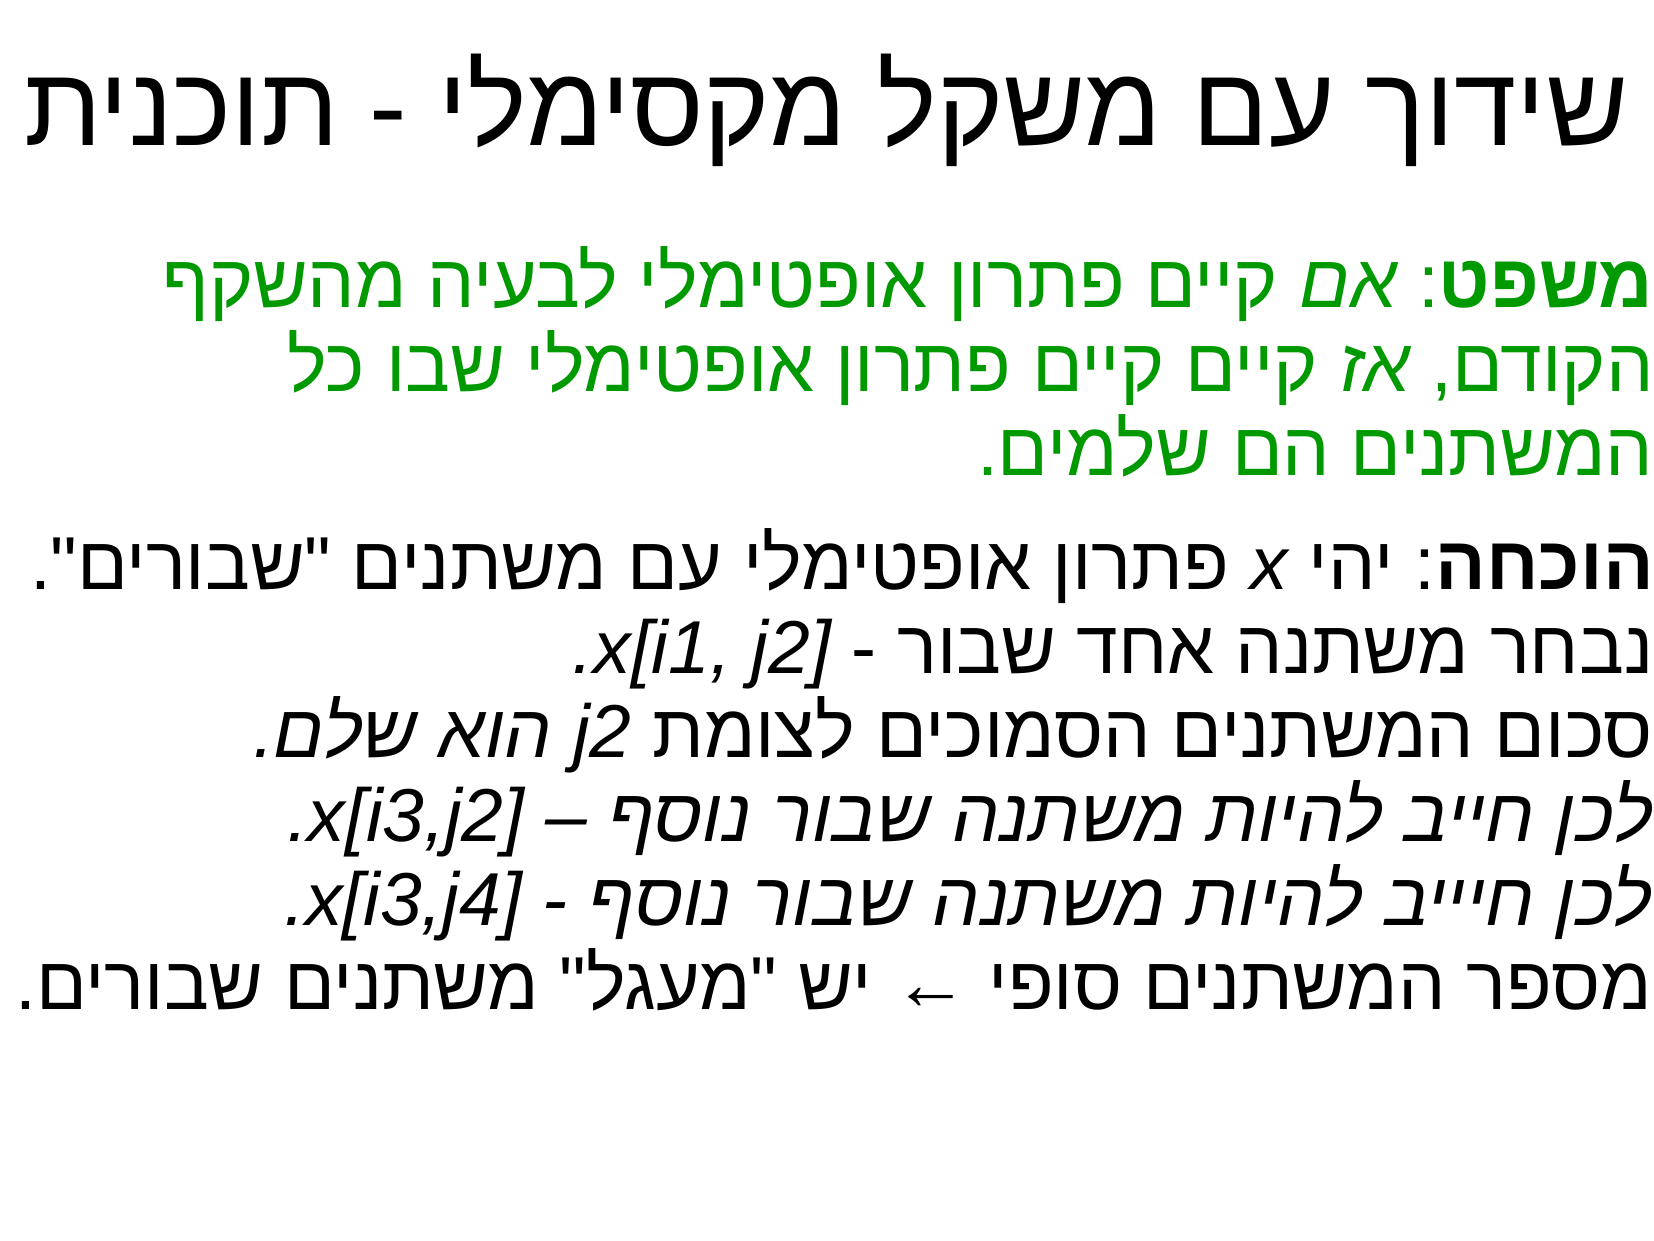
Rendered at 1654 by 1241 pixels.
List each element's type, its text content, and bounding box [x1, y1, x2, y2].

list משפט: אם קיים פתרון אופטימלי לבעיה מהשקף הקודם, אז קיים קיים פתרון אופטימלי שבו כל המשתנים הם שלמים. הוכחה: יהי x פתרון אופטימלי עם משתנים "שבורים". נבחר משתנה אחד שבור - x[i1, j2]. סכום המשתנים הסמוכים לצומת j2 הוא שלם. לכן חייב להיות משתנה שבור נוסף – x[i3,j2]. לכן חיייב להיות משתנה שבור נוסף - x[i3,j4]. מספר המשתנים סופי ← יש "מעגל" משתנים שבורים. [0, 240, 1654, 1171]
title שידוך עם משקל מקסימלי - תוכנית [0, 0, 1654, 213]
